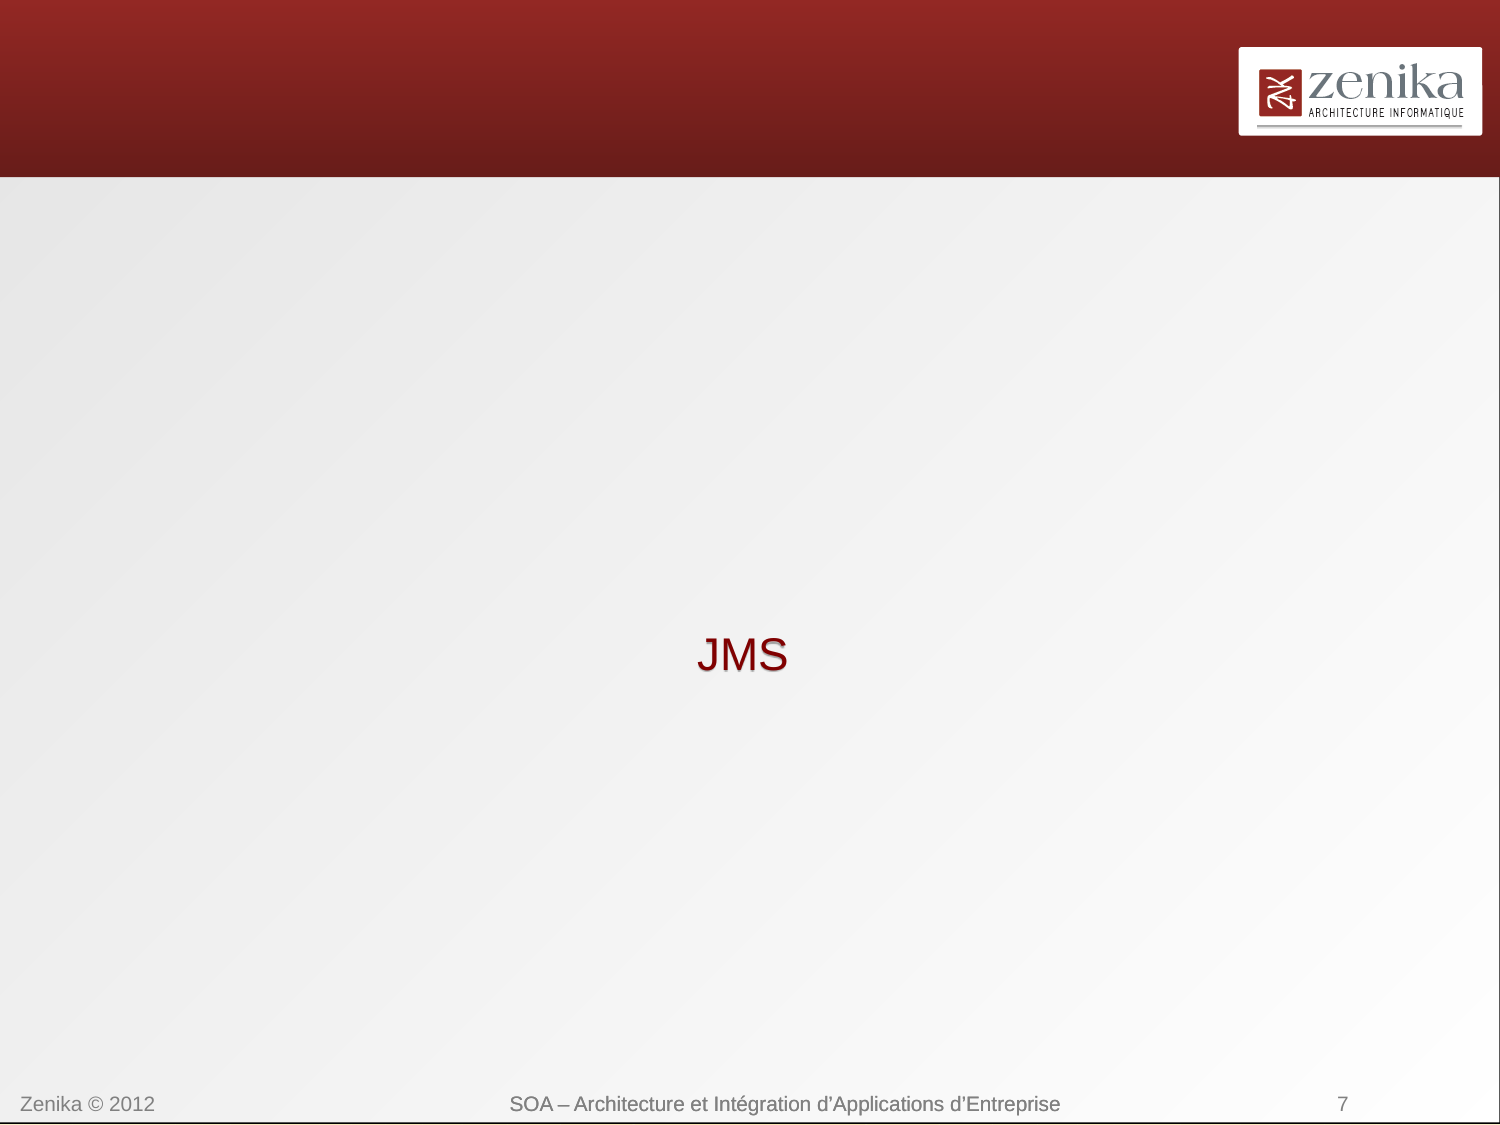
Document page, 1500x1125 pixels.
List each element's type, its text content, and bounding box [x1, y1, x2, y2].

text_box SOA – Architecture et Intégration d’Applications d’Entreprise [443, 1084, 1128, 1106]
list JMS [50, 597, 1435, 705]
